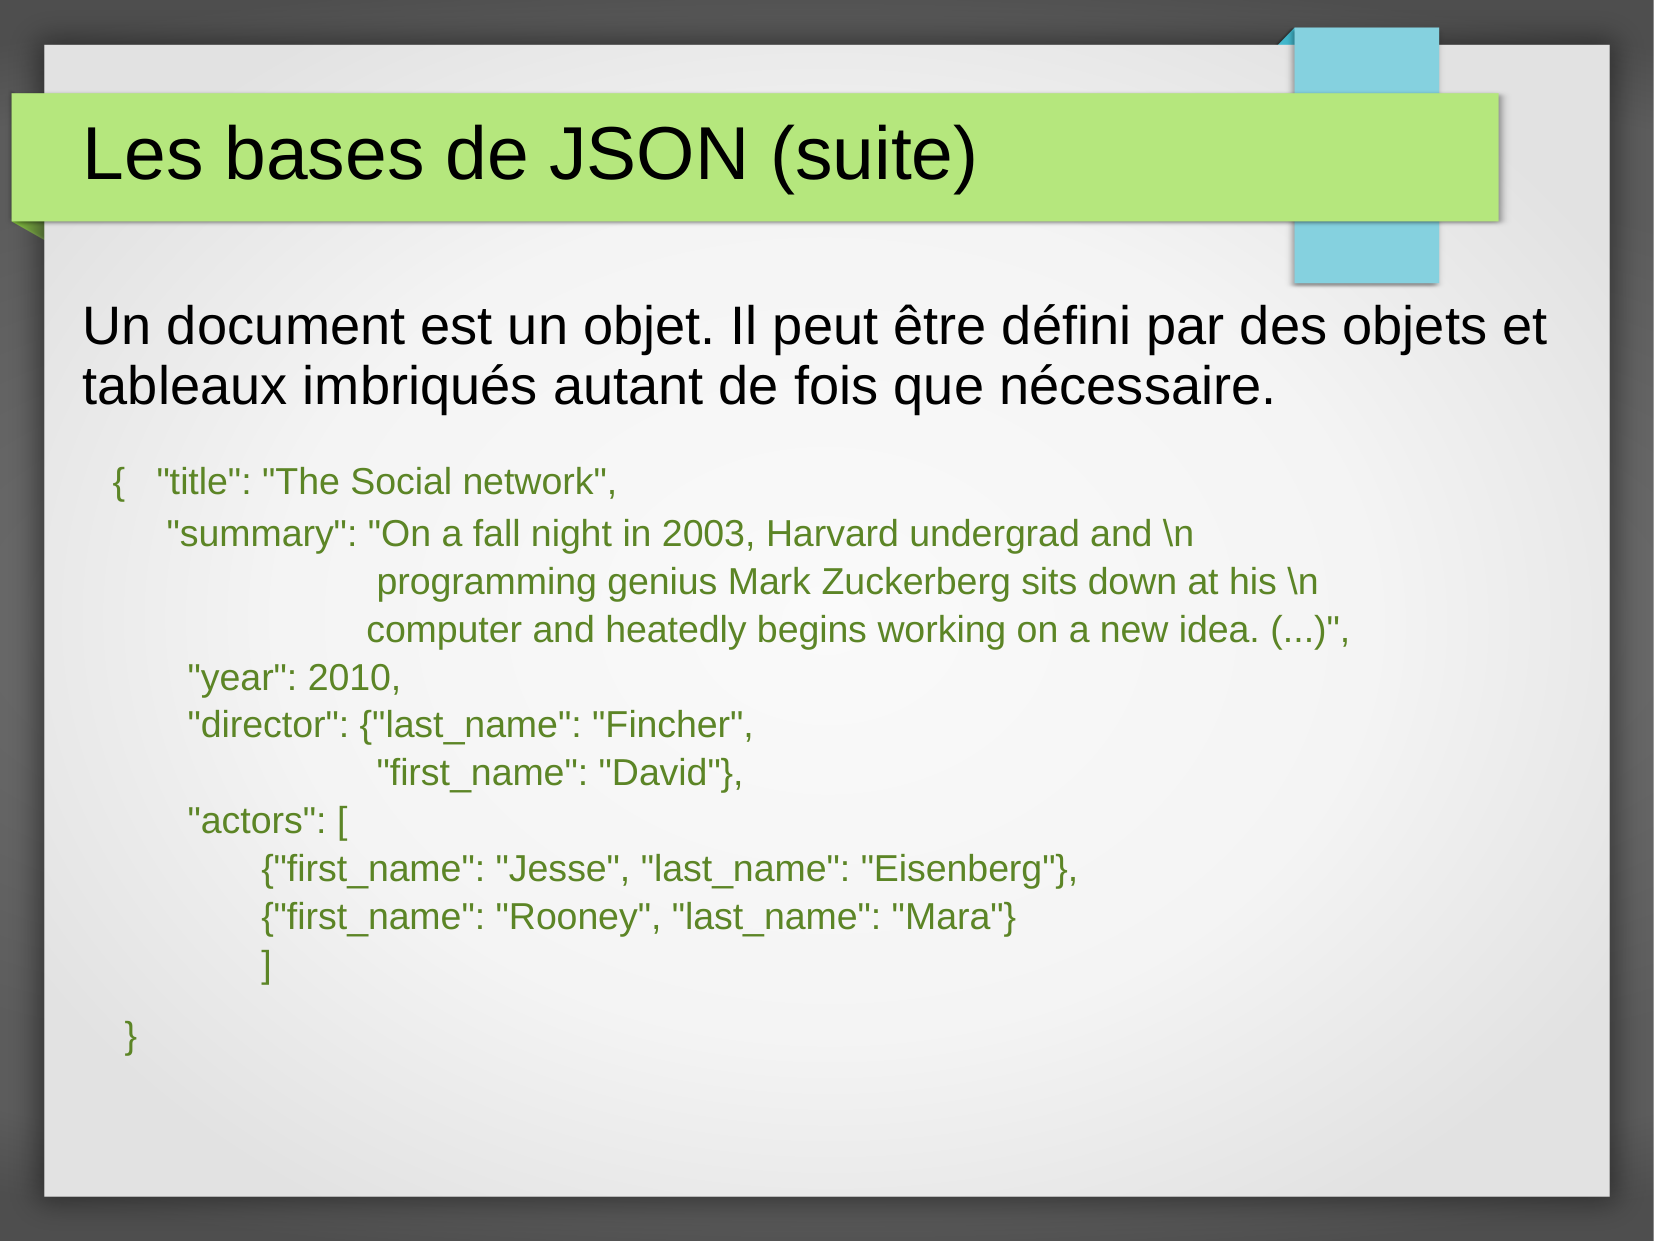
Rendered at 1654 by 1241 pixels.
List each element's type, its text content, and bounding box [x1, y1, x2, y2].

list Un document est un objet. Il peut être défini par des objets et tableaux imbriqués autant de fois que nécessaire. { "title": "The Social network", "summary": "On a fall night in 2003, Harvard undergrad and \n programming genius Mark Zuckerberg sits down at his \n computer and heatedly begins working on a new idea. (...)", "year": 2010, "director": {"last_name": "Fincher", "first_name": "David"}, "actors": [ {"first_name": "Jesse", "last_name": "Eisenberg"}, {"first_name": "Rooney", "last_name": "Mara"} ] } [82, 295, 1571, 1182]
title Les bases de JSON (suite) [82, 94, 1264, 213]
picture [0, 0, 1654, 1241]
